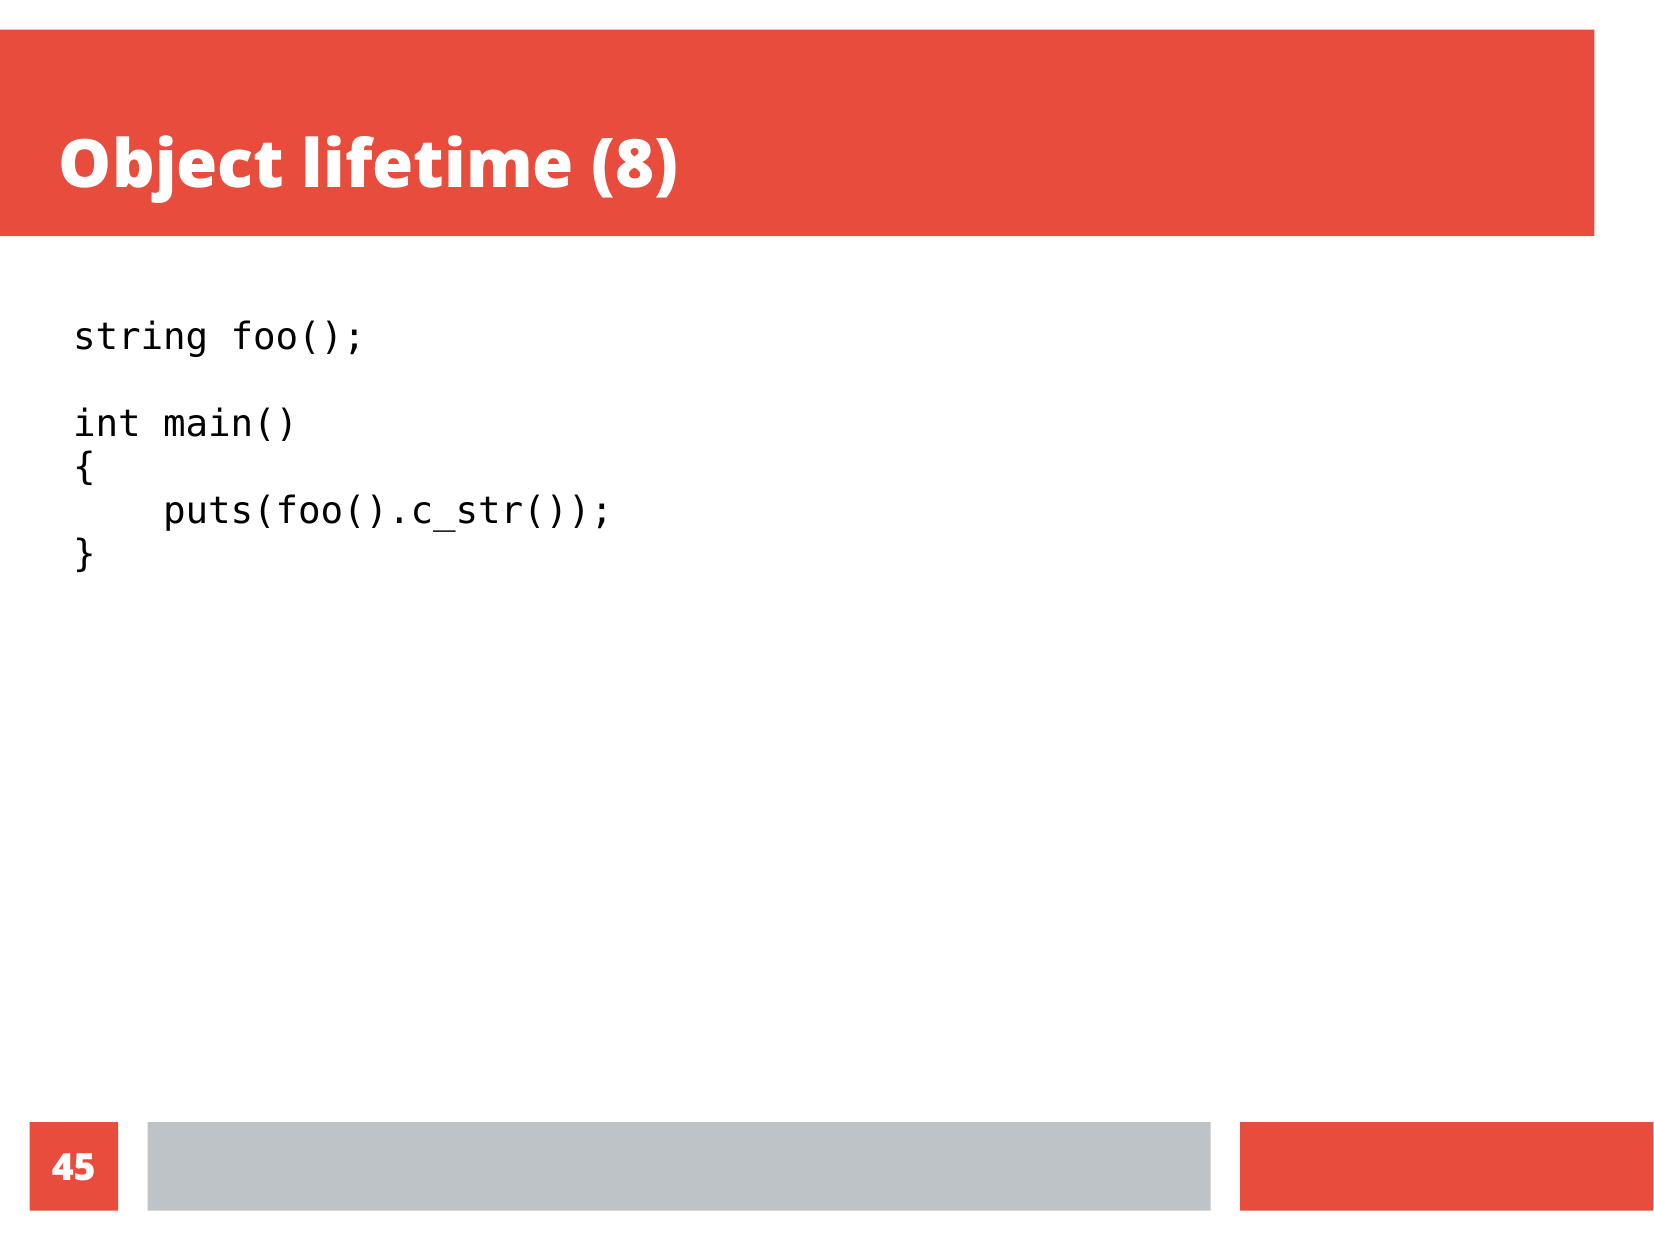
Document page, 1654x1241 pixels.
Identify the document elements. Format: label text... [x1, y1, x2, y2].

text_box string foo(); int main() { puts(foo().c_str()); } [58, 307, 697, 671]
title Object lifetime (8) [59, 59, 1595, 207]
